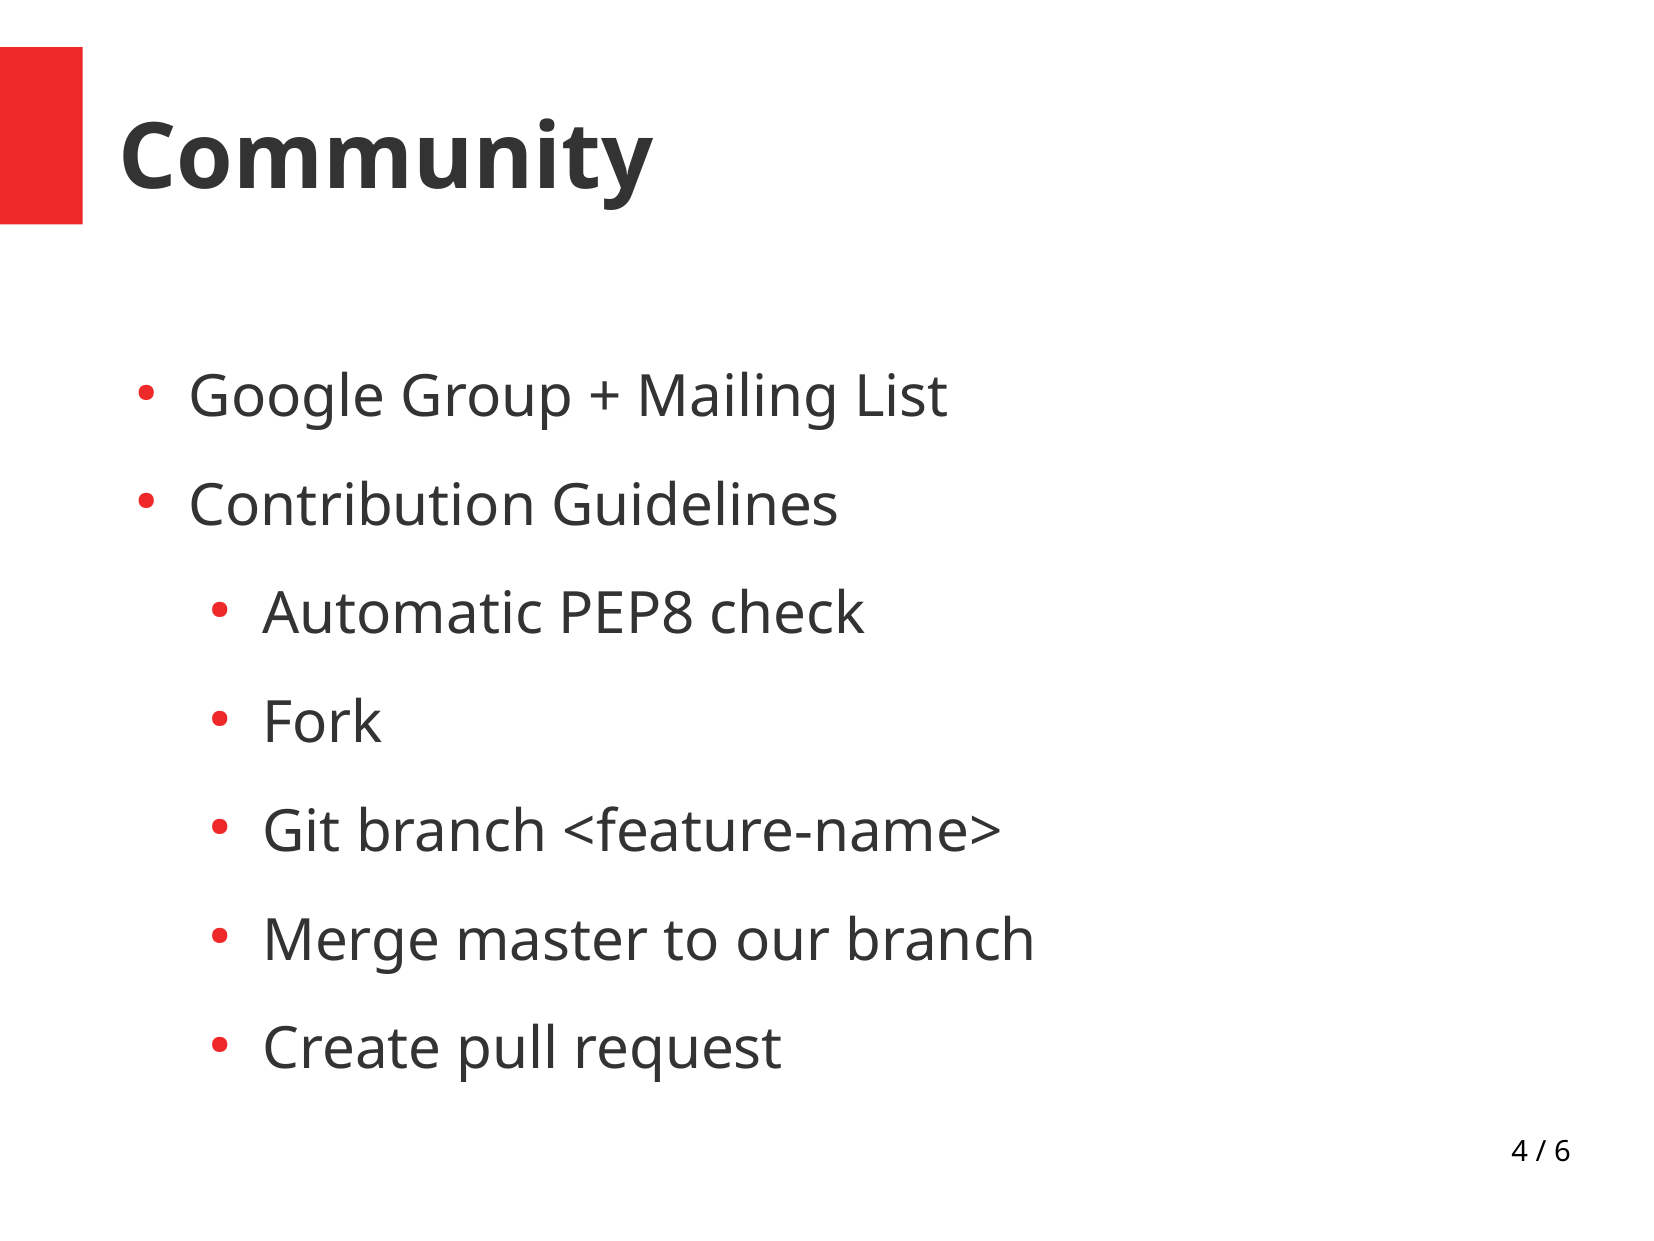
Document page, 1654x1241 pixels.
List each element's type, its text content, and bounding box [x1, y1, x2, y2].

title Community [118, 49, 1571, 257]
list Google Group + Mailing List Contribution Guidelines Automatic PEP8 check Fork Git branch <feature-name> Merge master to our branch Create pull request [118, 354, 1536, 1074]
